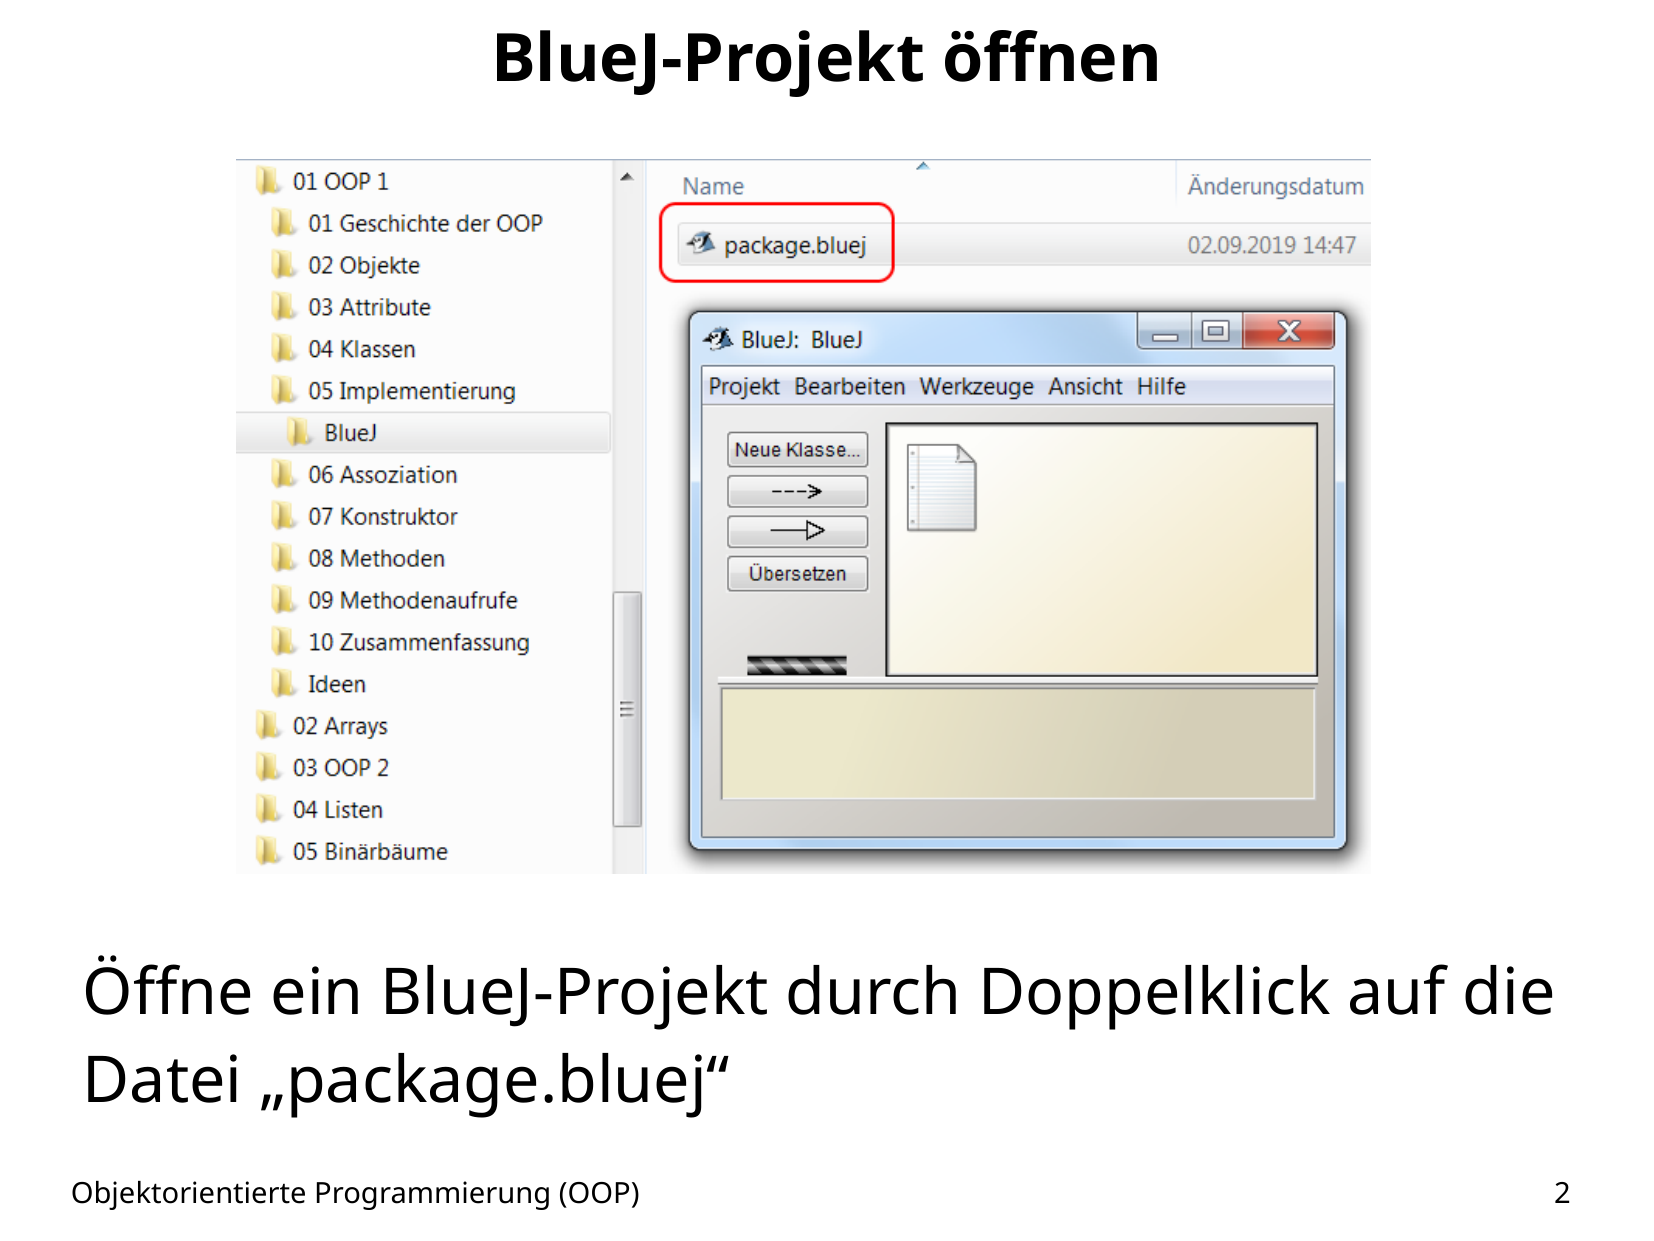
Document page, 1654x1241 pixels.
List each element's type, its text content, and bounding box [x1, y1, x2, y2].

picture [236, 159, 1371, 875]
title BlueJ-Projekt öffnen [0, 5, 1654, 107]
list Öffne ein BlueJ-Projekt durch Doppelklick auf die Datei „package.bluej“ [82, 944, 1571, 1123]
